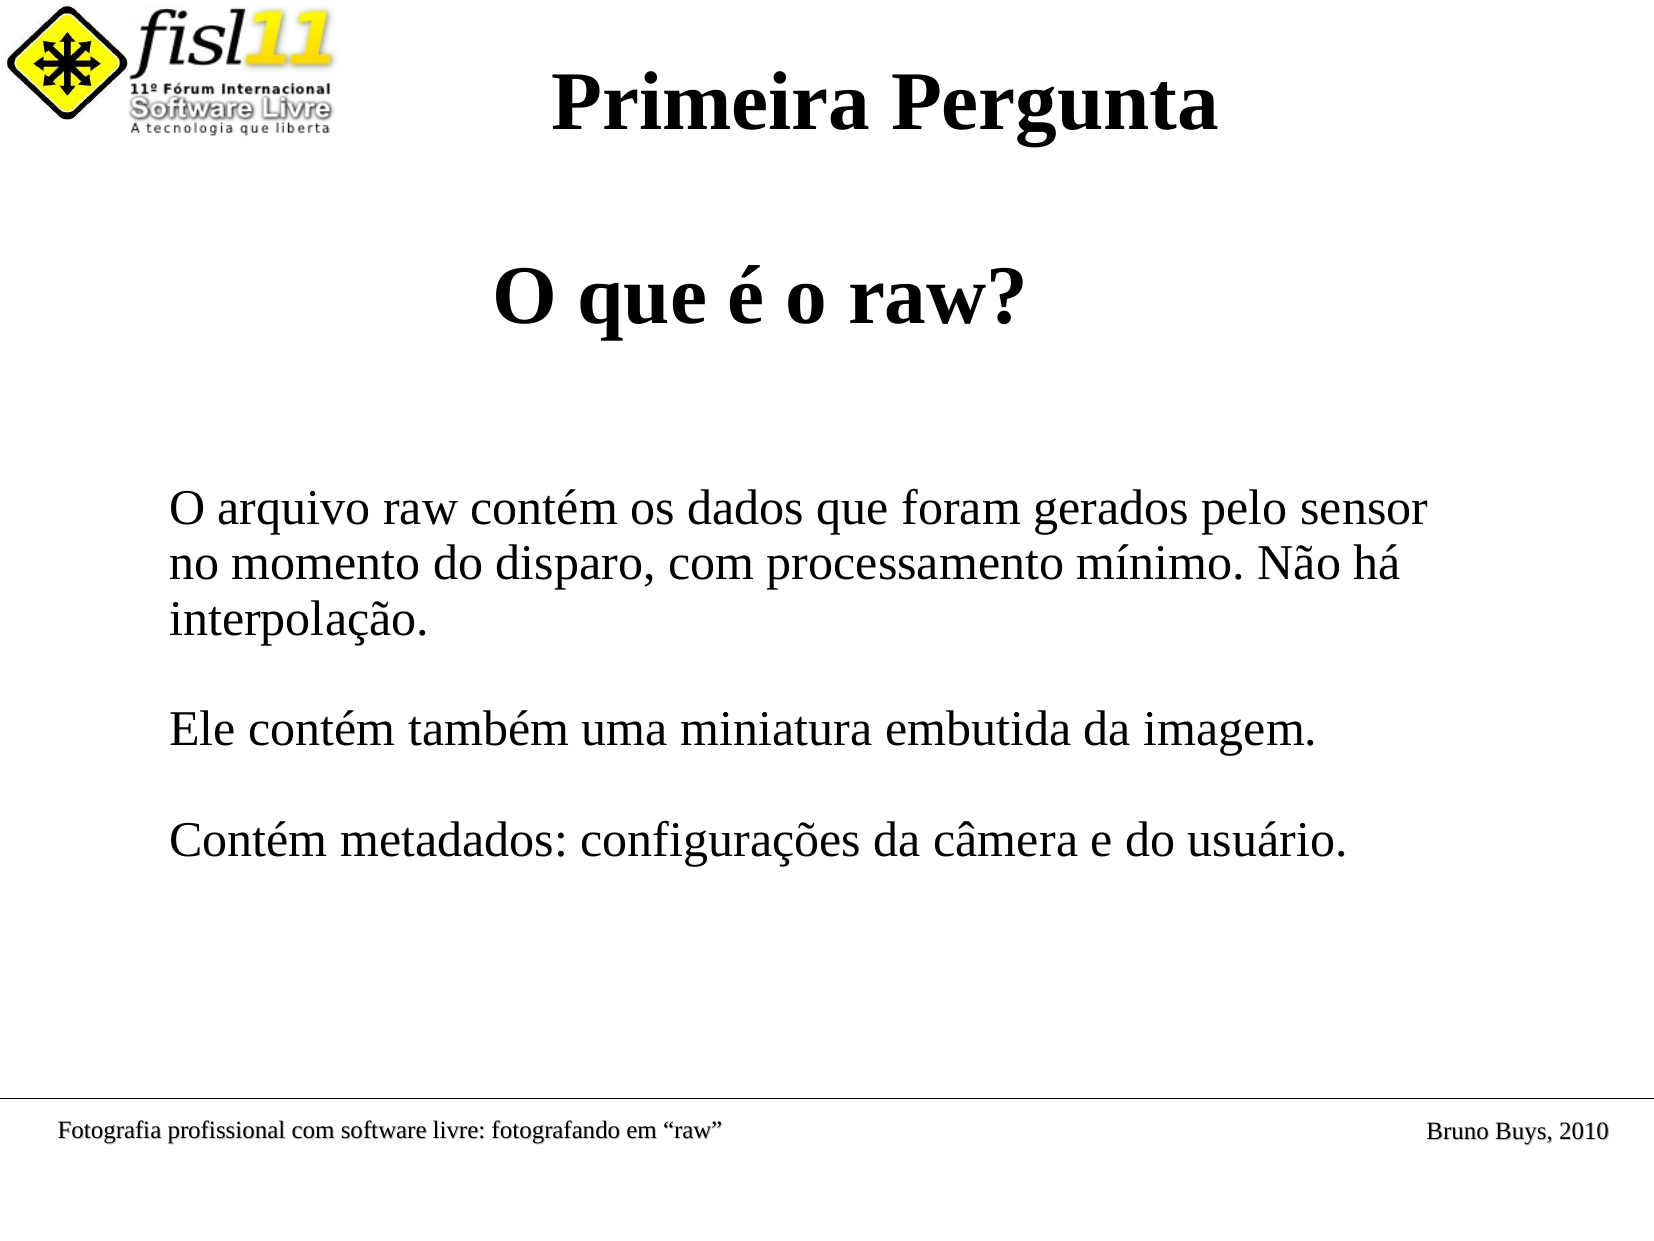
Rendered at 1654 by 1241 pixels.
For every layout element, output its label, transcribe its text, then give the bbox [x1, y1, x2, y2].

text_box O arquivo raw contém os dados que foram gerados pelo sensor no momento do disparo, com processamento mínimo. Não há interpolação. Ele contém também uma miniatura embutida da imagem. Contém metadados: configurações da câmera e do usuário. [154, 472, 1444, 875]
text_box Fotografia profissional com software livre: fotografando em “raw” [42, 1108, 739, 1152]
text_box Primeira Pergunta [536, 47, 1241, 172]
text_box Bruno Buys, 2010 [1411, 1110, 1625, 1153]
text_box O que é o raw? [477, 242, 1069, 361]
picture [5, 3, 343, 148]
